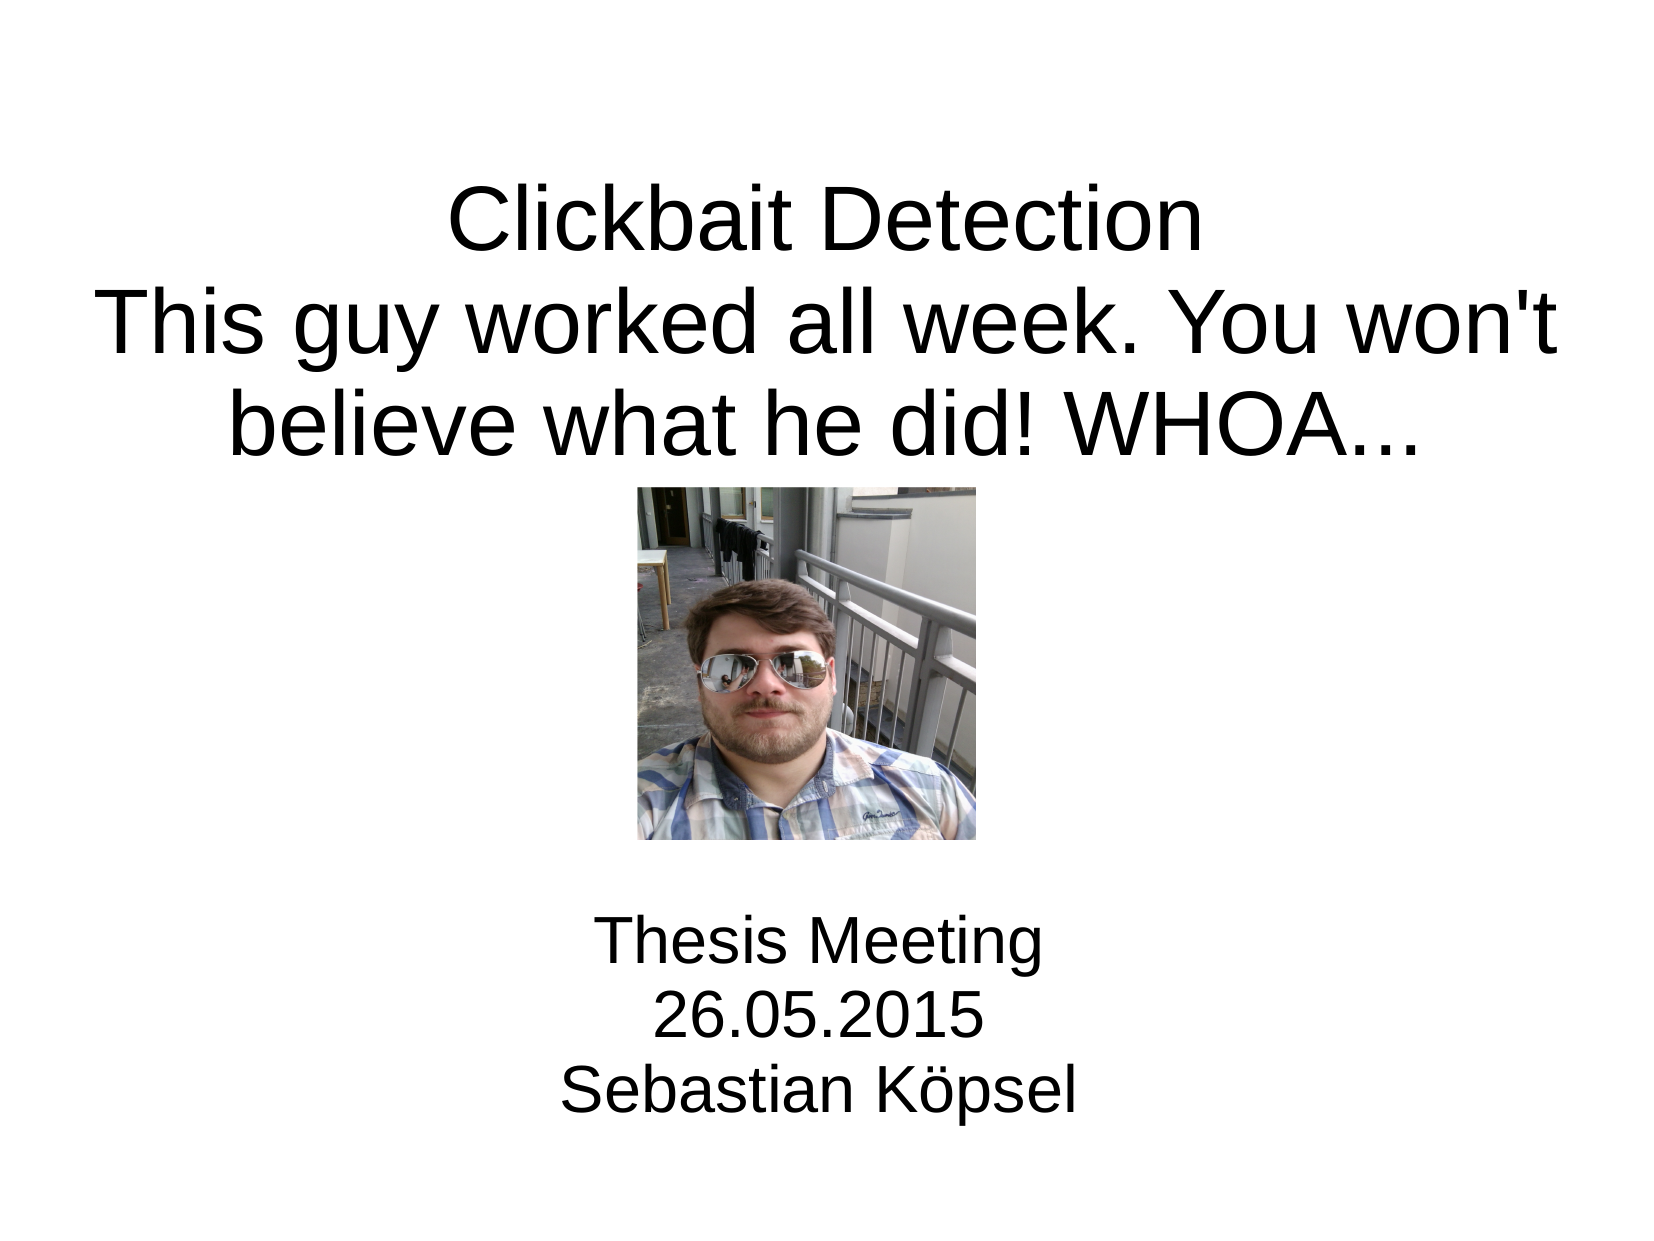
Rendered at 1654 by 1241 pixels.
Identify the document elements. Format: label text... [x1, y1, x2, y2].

title Clickbait Detection This guy worked all week. You won't believe what he did! WHOA... [82, 150, 1571, 596]
picture [637, 487, 976, 841]
subtitle Thesis Meeting 26.05.2015 Sebastian Köpsel [75, 870, 1564, 1160]
